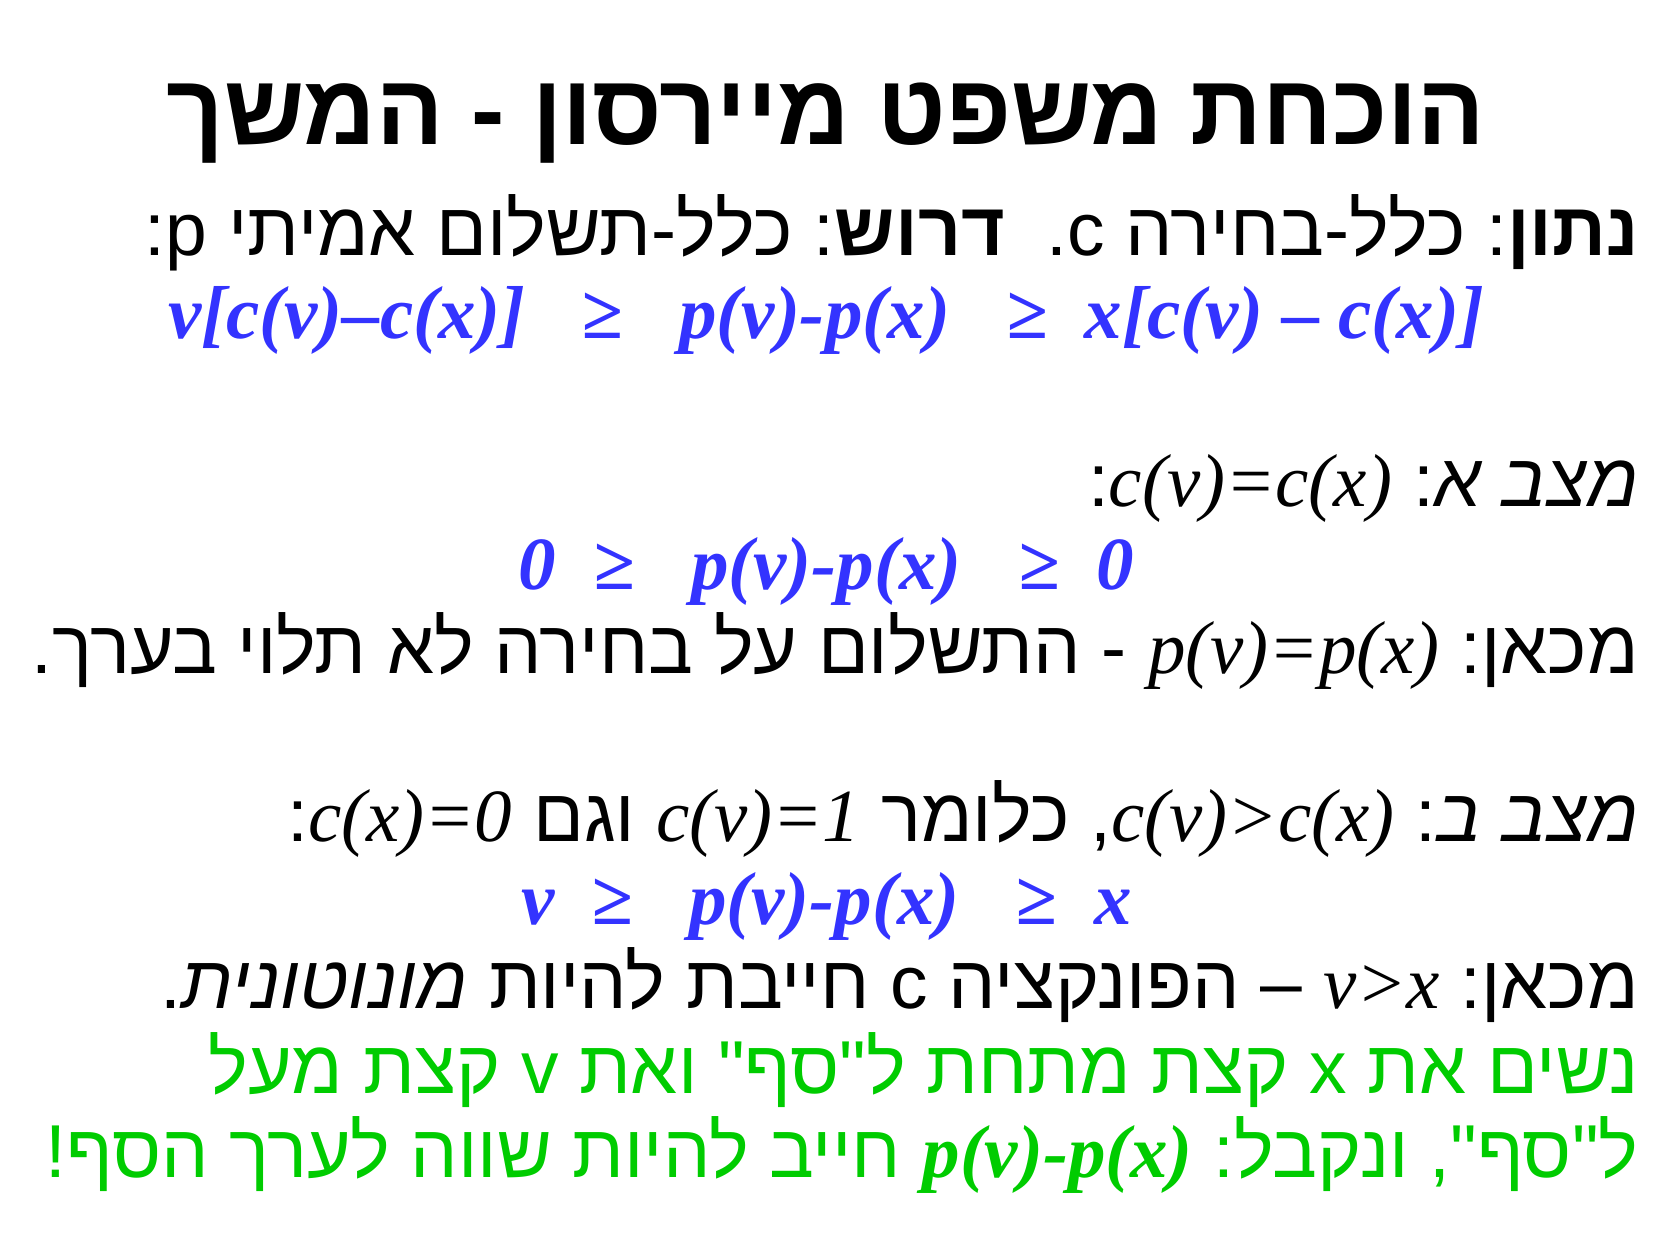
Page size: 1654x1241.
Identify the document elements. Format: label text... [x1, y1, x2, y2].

title הוכחת משפט מיירסון - המשך [0, 21, 1654, 180]
text_box נתון: כלל-בחירה c. דרוש: כלל-תשלום אמיתי p: v[c(v)–c(x)] ≥ p(v)-p(x) ≥ x[c(v) – c(x)] מצב א: c(v)=c(x): 0 ≥ p(v)-p(x) ≥ 0 מכאן: p(v)=p(x) - התשלום על בחירה לא תלוי בערך. מצב ב: c(v)>c(x), כלומר c(v)=1 וגם c(x)=0: v ≥ p(v)-p(x) ≥ x מכאן: v>x – הפונקציה c חייבת להיות מונוטונית. נשים את x קצת מתחת ל"סף" ואת v קצת מעל ל"סף", ונקבל: p(v)-p(x) חייב להיות שווה לערך הסף! [0, 180, 1654, 1239]
